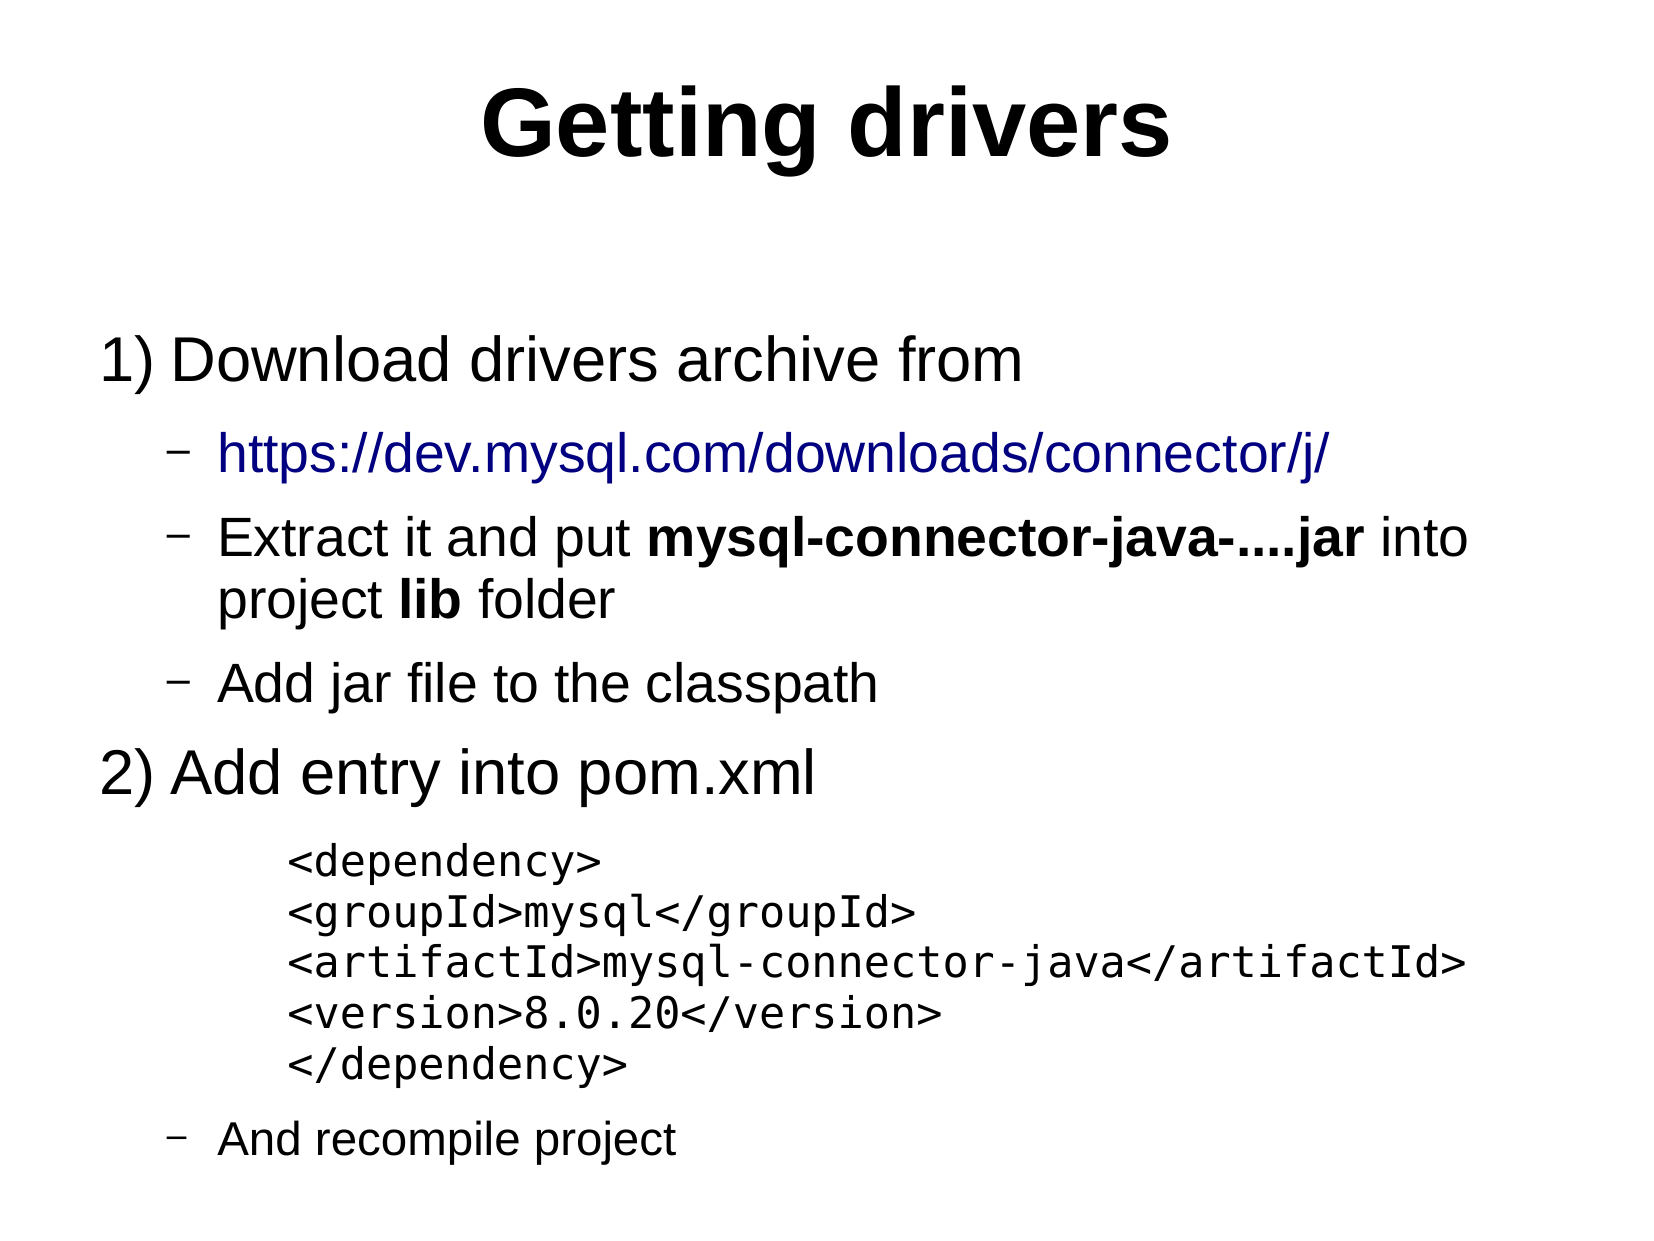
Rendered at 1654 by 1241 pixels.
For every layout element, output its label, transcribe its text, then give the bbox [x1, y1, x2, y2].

list Download drivers archive from https://dev.mysql.com/downloads/connector/j/ Extract it and put mysql-connector-java-....jar into project lib folder Add jar file to the classpath Add entry into pom.xml <dependency> <groupId>mysql</groupId> <artifactId>mysql-connector-java</artifactId> <version>8.0.20</version> </dependency> And recompile project [82, 225, 1538, 1186]
title Getting drivers [82, 49, 1571, 196]
